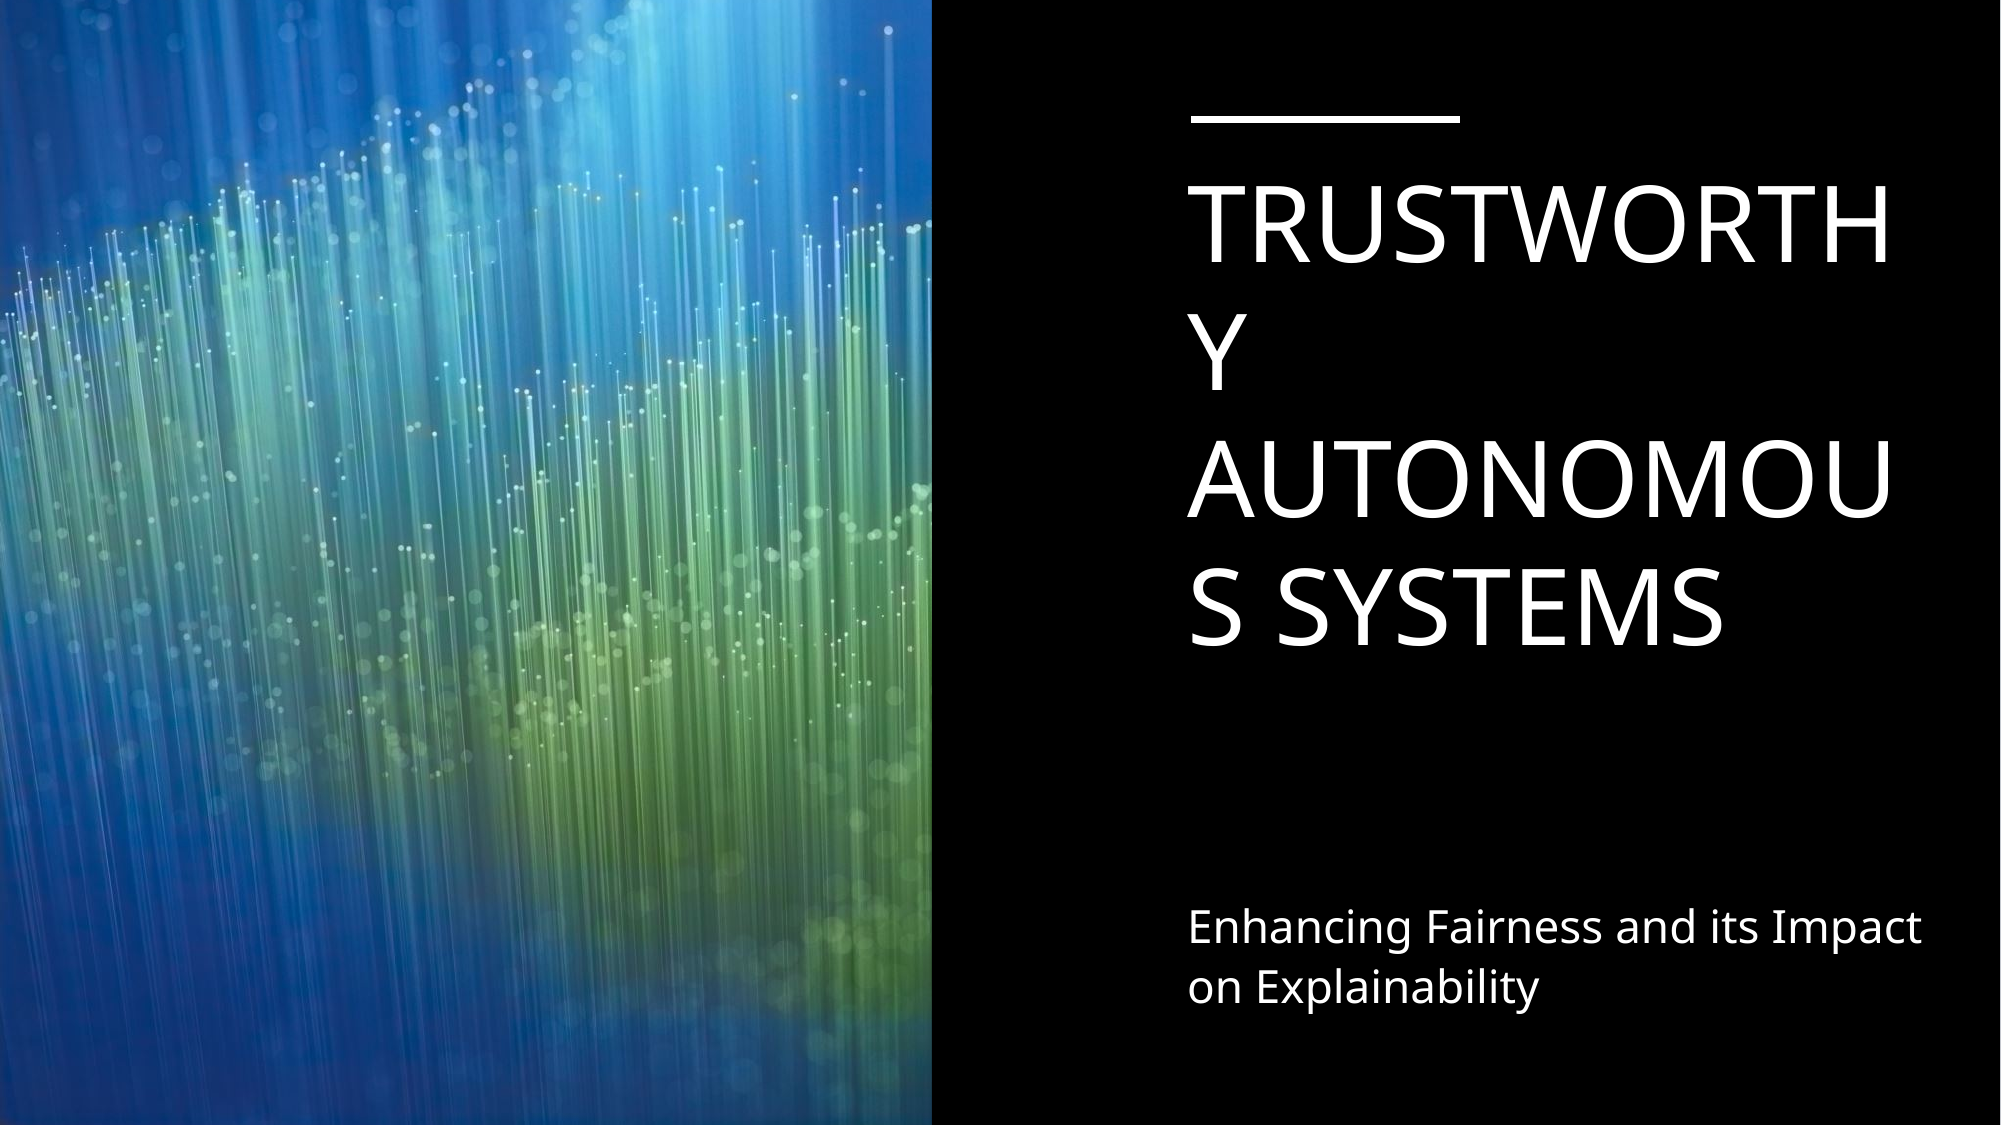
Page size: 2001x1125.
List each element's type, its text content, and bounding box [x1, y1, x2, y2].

title Trustworthy Autonomous Systems [1172, 149, 1953, 834]
text_box [932, 0, 2000, 1125]
subtitle Enhancing Fairness and its Impact on Explainability [1172, 855, 1953, 1021]
picture [0, 0, 932, 1125]
